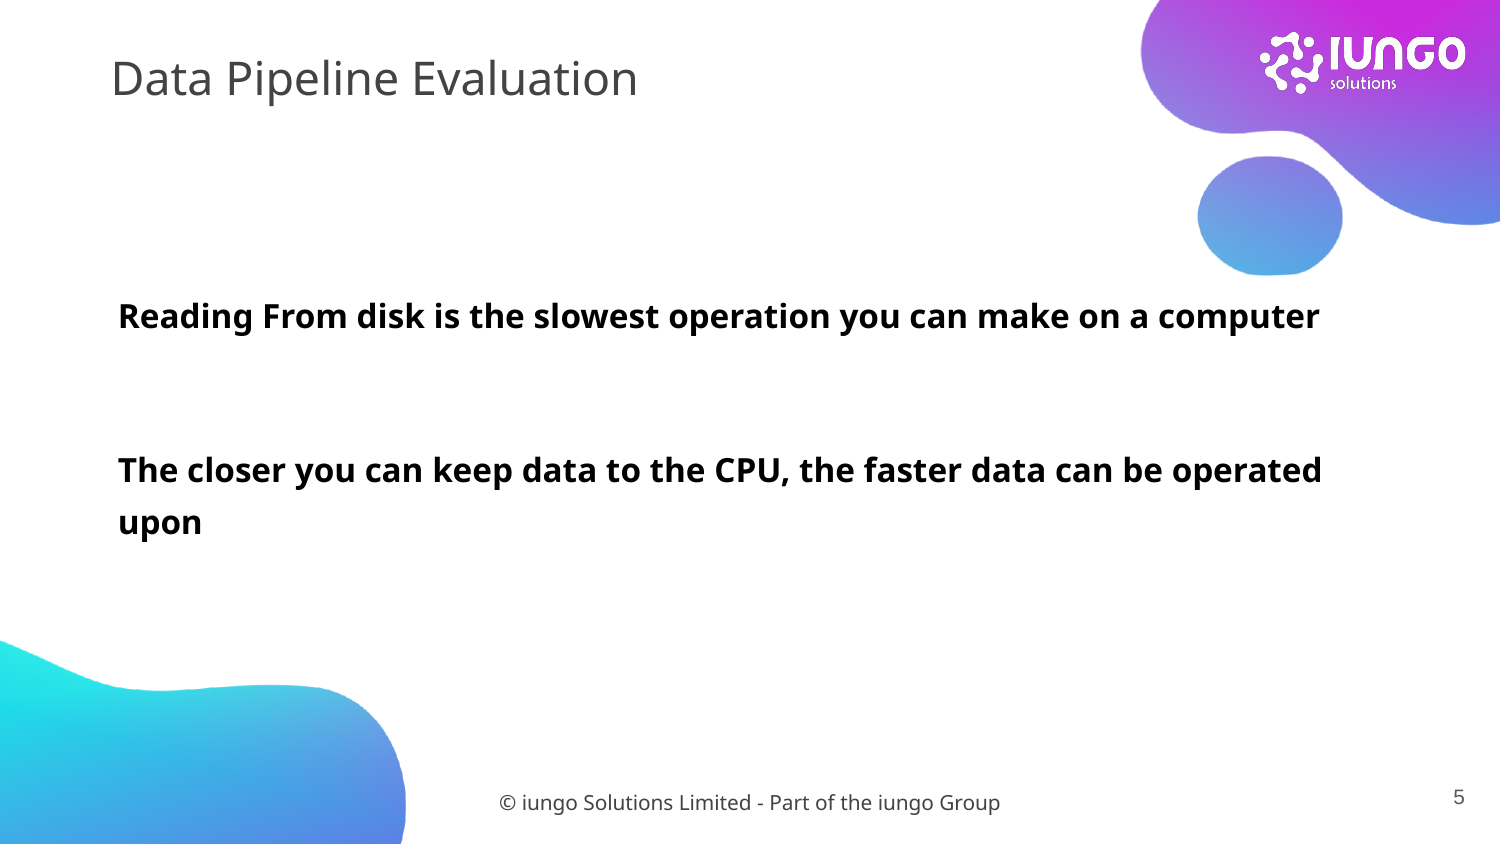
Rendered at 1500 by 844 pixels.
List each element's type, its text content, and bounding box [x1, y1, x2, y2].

list Reading From disk is the slowest operation you can make on a computer The closer you can keep data to the CPU, the faster data can be operated upon [102, 271, 1397, 755]
slide_number <number> [1389, 764, 1480, 830]
picture [0, 0, 1500, 844]
title Data Pipeline Evaluation [95, 30, 1066, 125]
